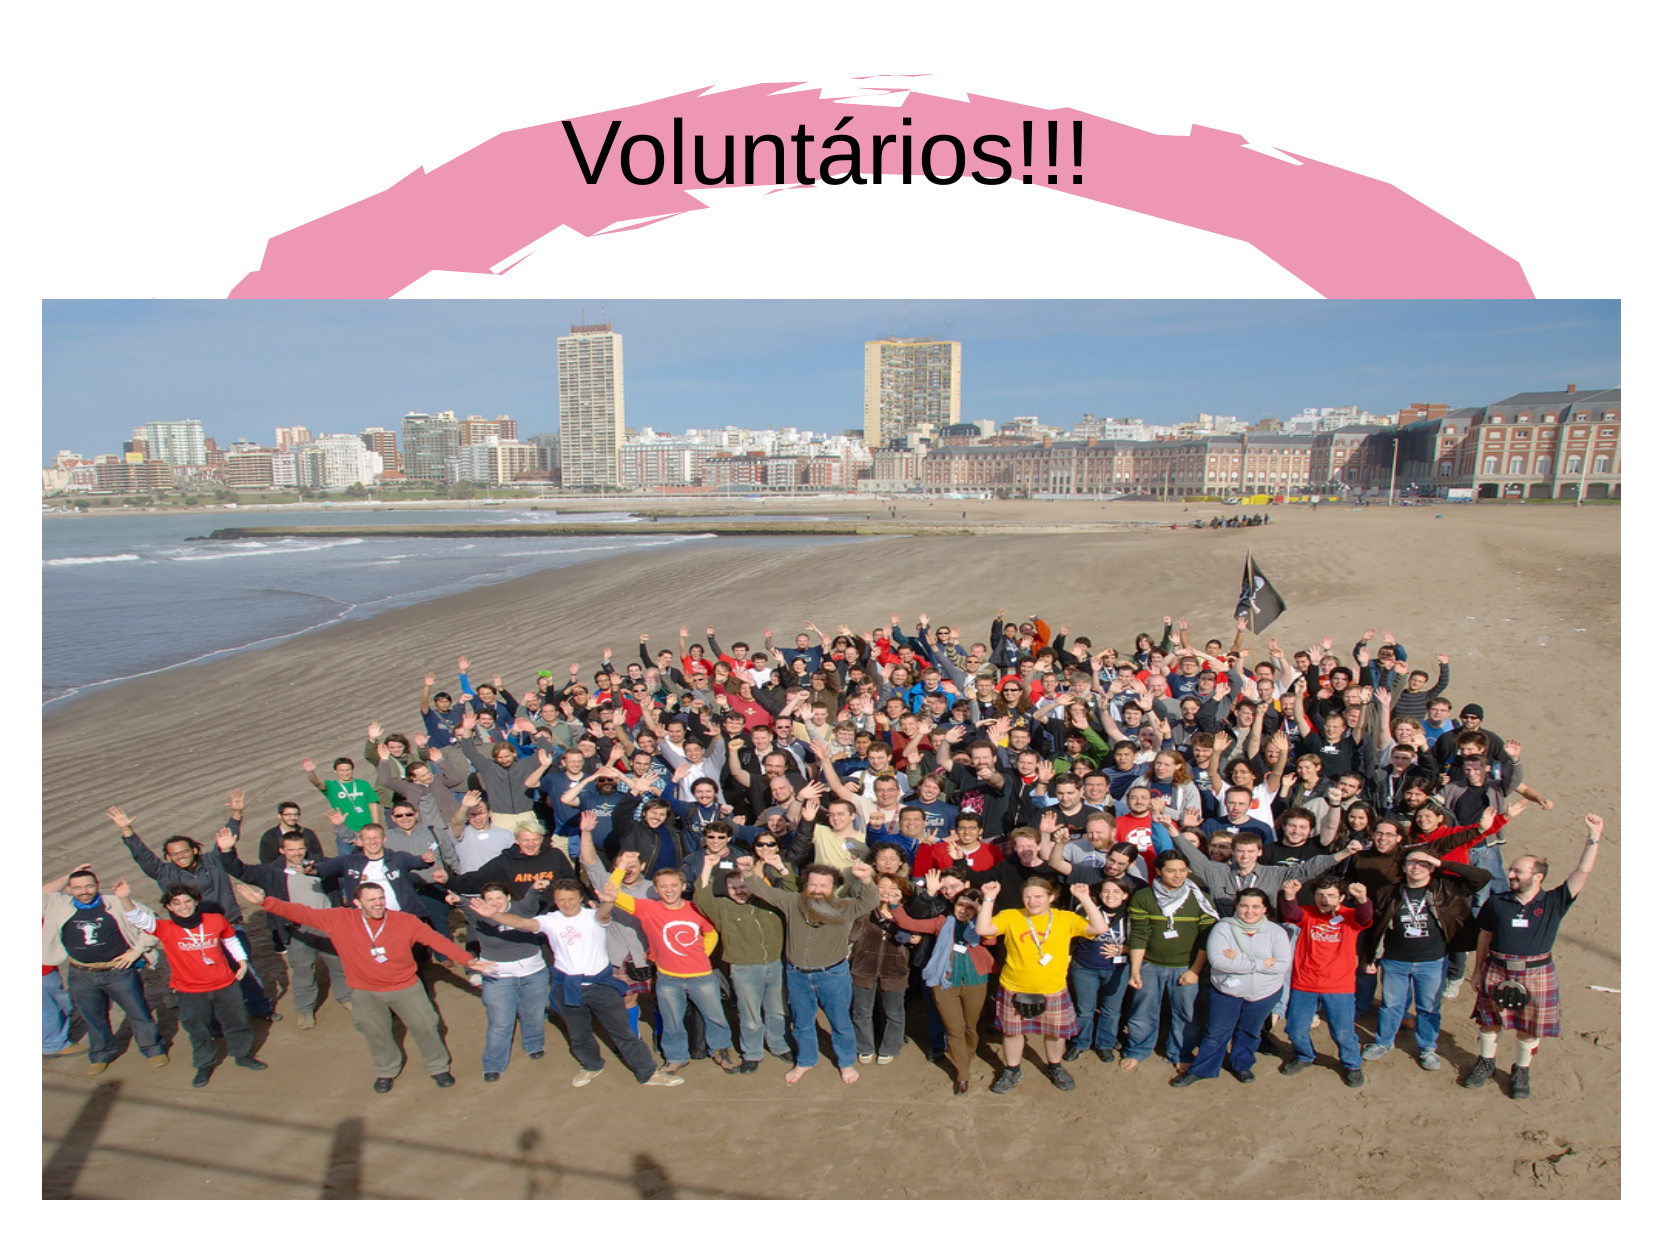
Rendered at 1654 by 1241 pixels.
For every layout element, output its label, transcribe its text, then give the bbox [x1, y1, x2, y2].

title Voluntários!!! [82, 49, 1571, 257]
picture [42, 299, 1621, 1200]
